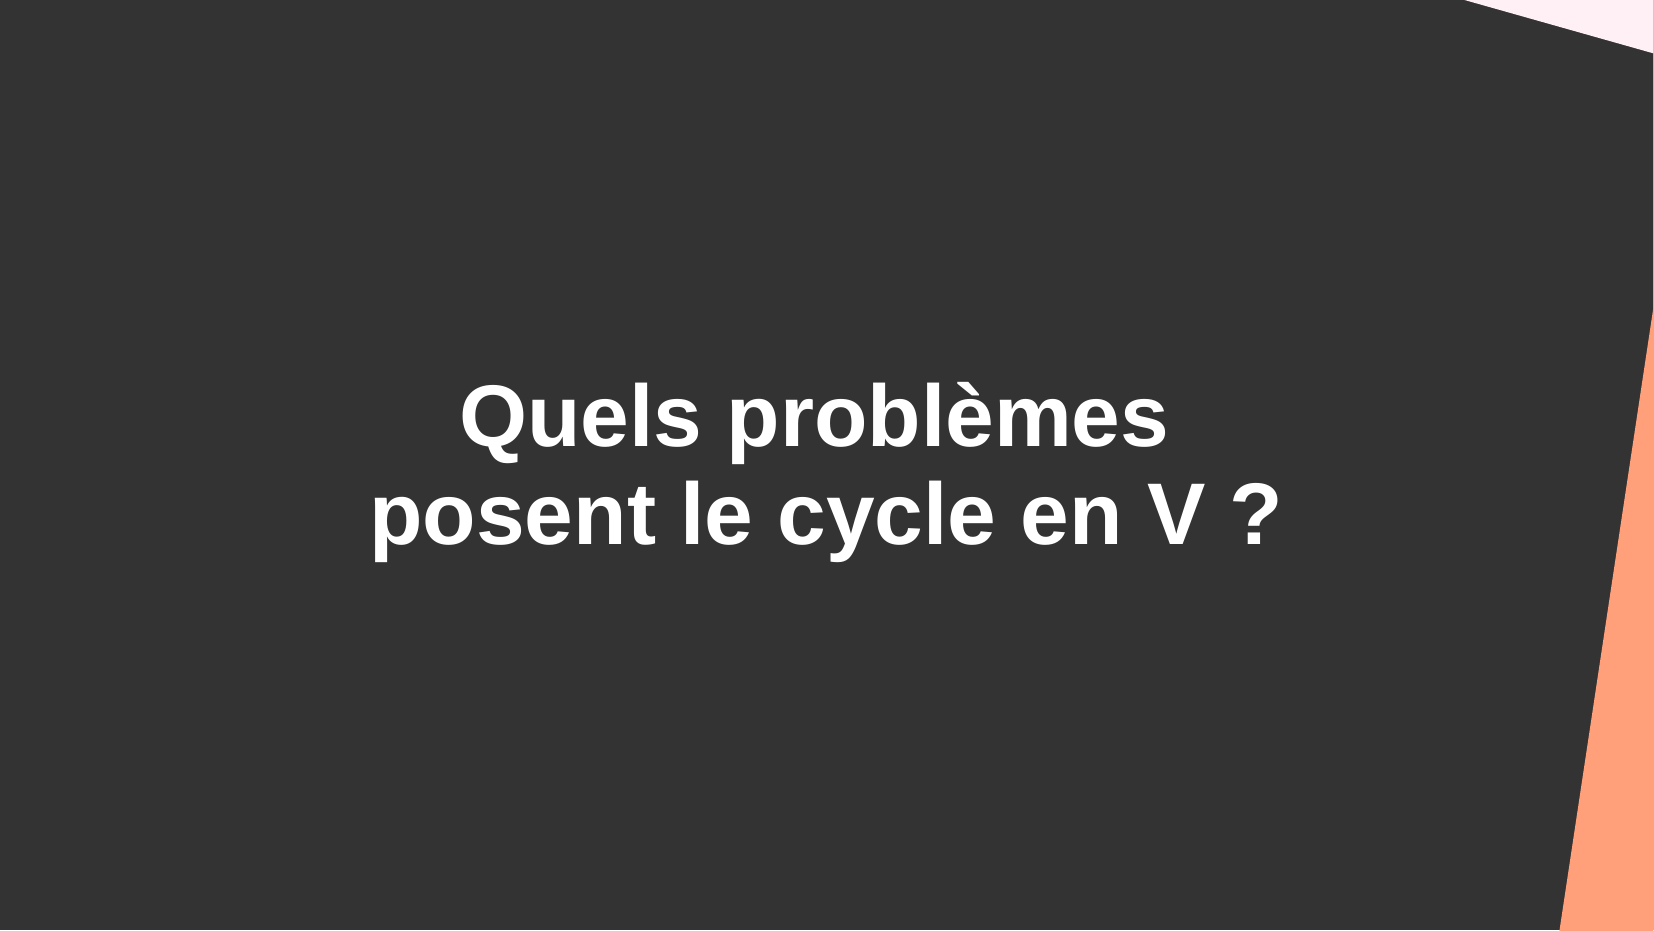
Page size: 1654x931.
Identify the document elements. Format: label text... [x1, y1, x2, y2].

title Quels problèmes posent le cycle en V ? [31, 367, 1622, 563]
text_box [1464, 0, 1654, 54]
text_box [1559, 303, 1654, 931]
